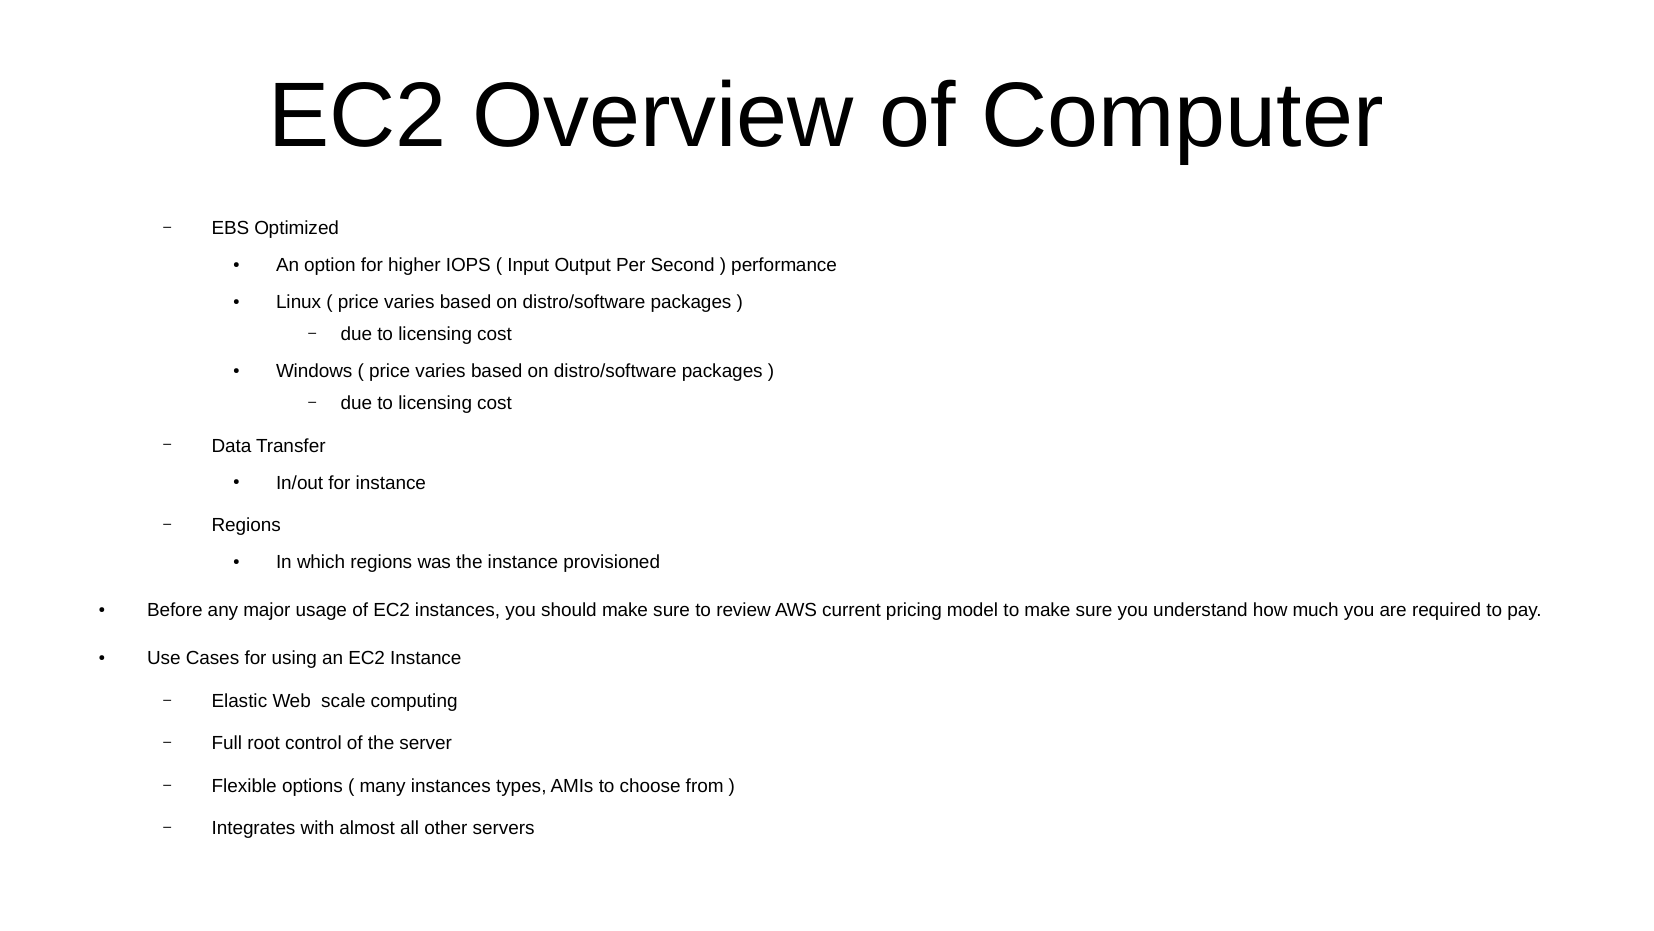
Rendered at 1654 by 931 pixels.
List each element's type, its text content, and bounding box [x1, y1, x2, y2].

list EBS Optimized An option for higher IOPS ( Input Output Per Second ) performance Linux ( price varies based on distro/software packages ) due to licensing cost Windows ( price varies based on distro/software packages ) due to licensing cost Data Transfer In/out for instance Regions In which regions was the instance provisioned Before any major usage of EC2 instances, you should make sure to review AWS current pricing model to make sure you understand how much you are required to pay. Use Cases for using an EC2 Instance Elastic Web scale computing Full root control of the server Flexible options ( many instances types, AMIs to choose from ) Integrates with almost all other servers [82, 217, 1546, 856]
title EC2 Overview of Computer [82, 37, 1571, 193]
